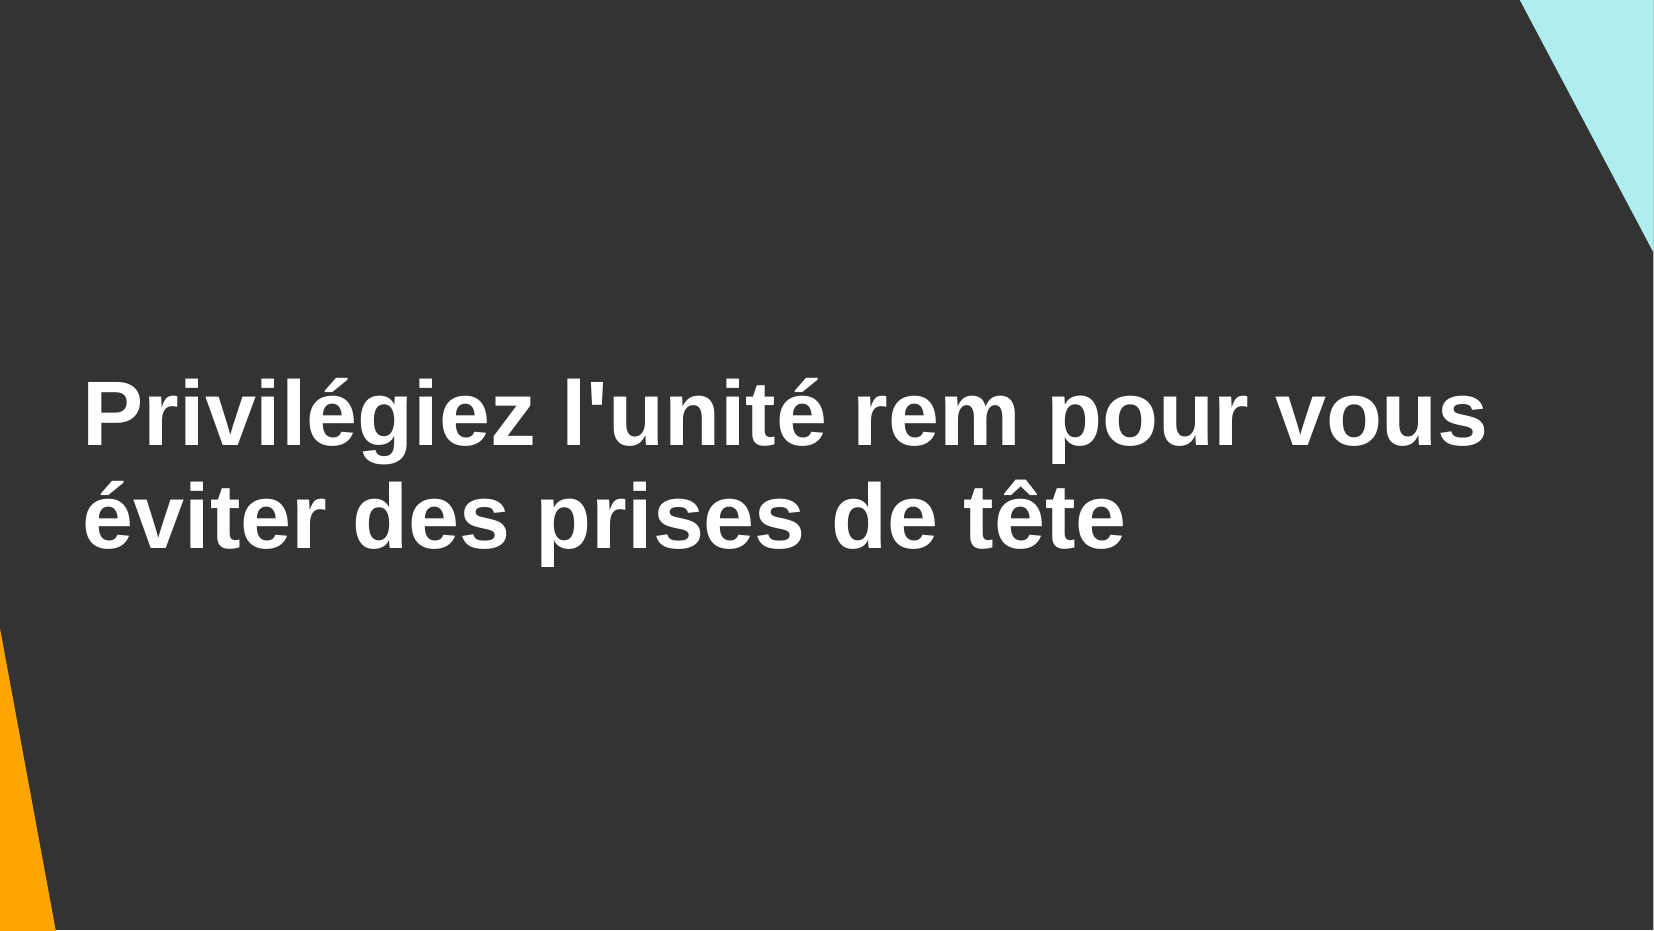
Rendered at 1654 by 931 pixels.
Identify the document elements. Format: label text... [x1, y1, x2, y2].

title Privilégiez l'unité rem pour vous éviter des prises de tête [82, 362, 1571, 568]
text_box [1519, 0, 1654, 254]
text_box [0, 628, 56, 931]
